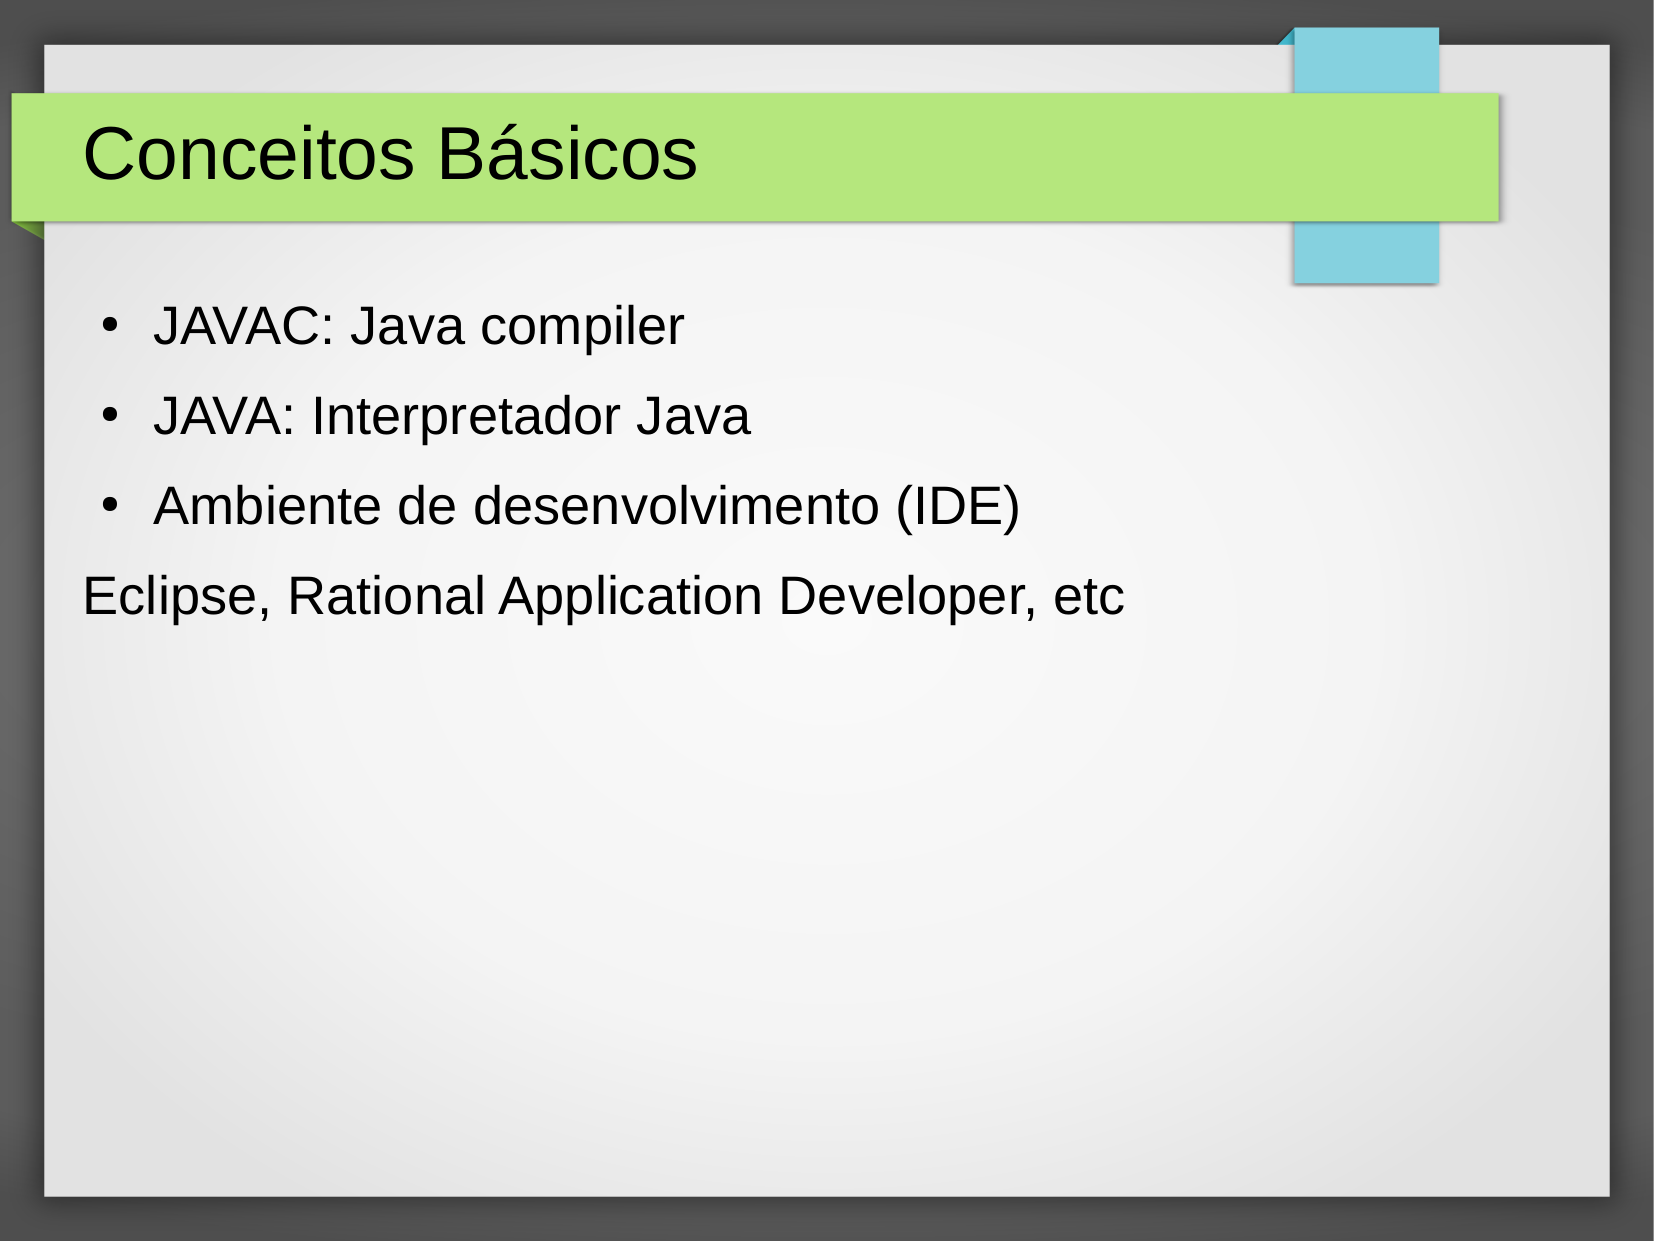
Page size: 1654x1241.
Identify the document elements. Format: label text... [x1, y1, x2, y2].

picture [0, 0, 1654, 1241]
list JAVAC: Java compiler JAVA: Interpretador Java Ambiente de desenvolvimento (IDE) Eclipse, Rational Application Developer, etc [82, 295, 1571, 1015]
title Conceitos Básicos [82, 94, 1264, 213]
